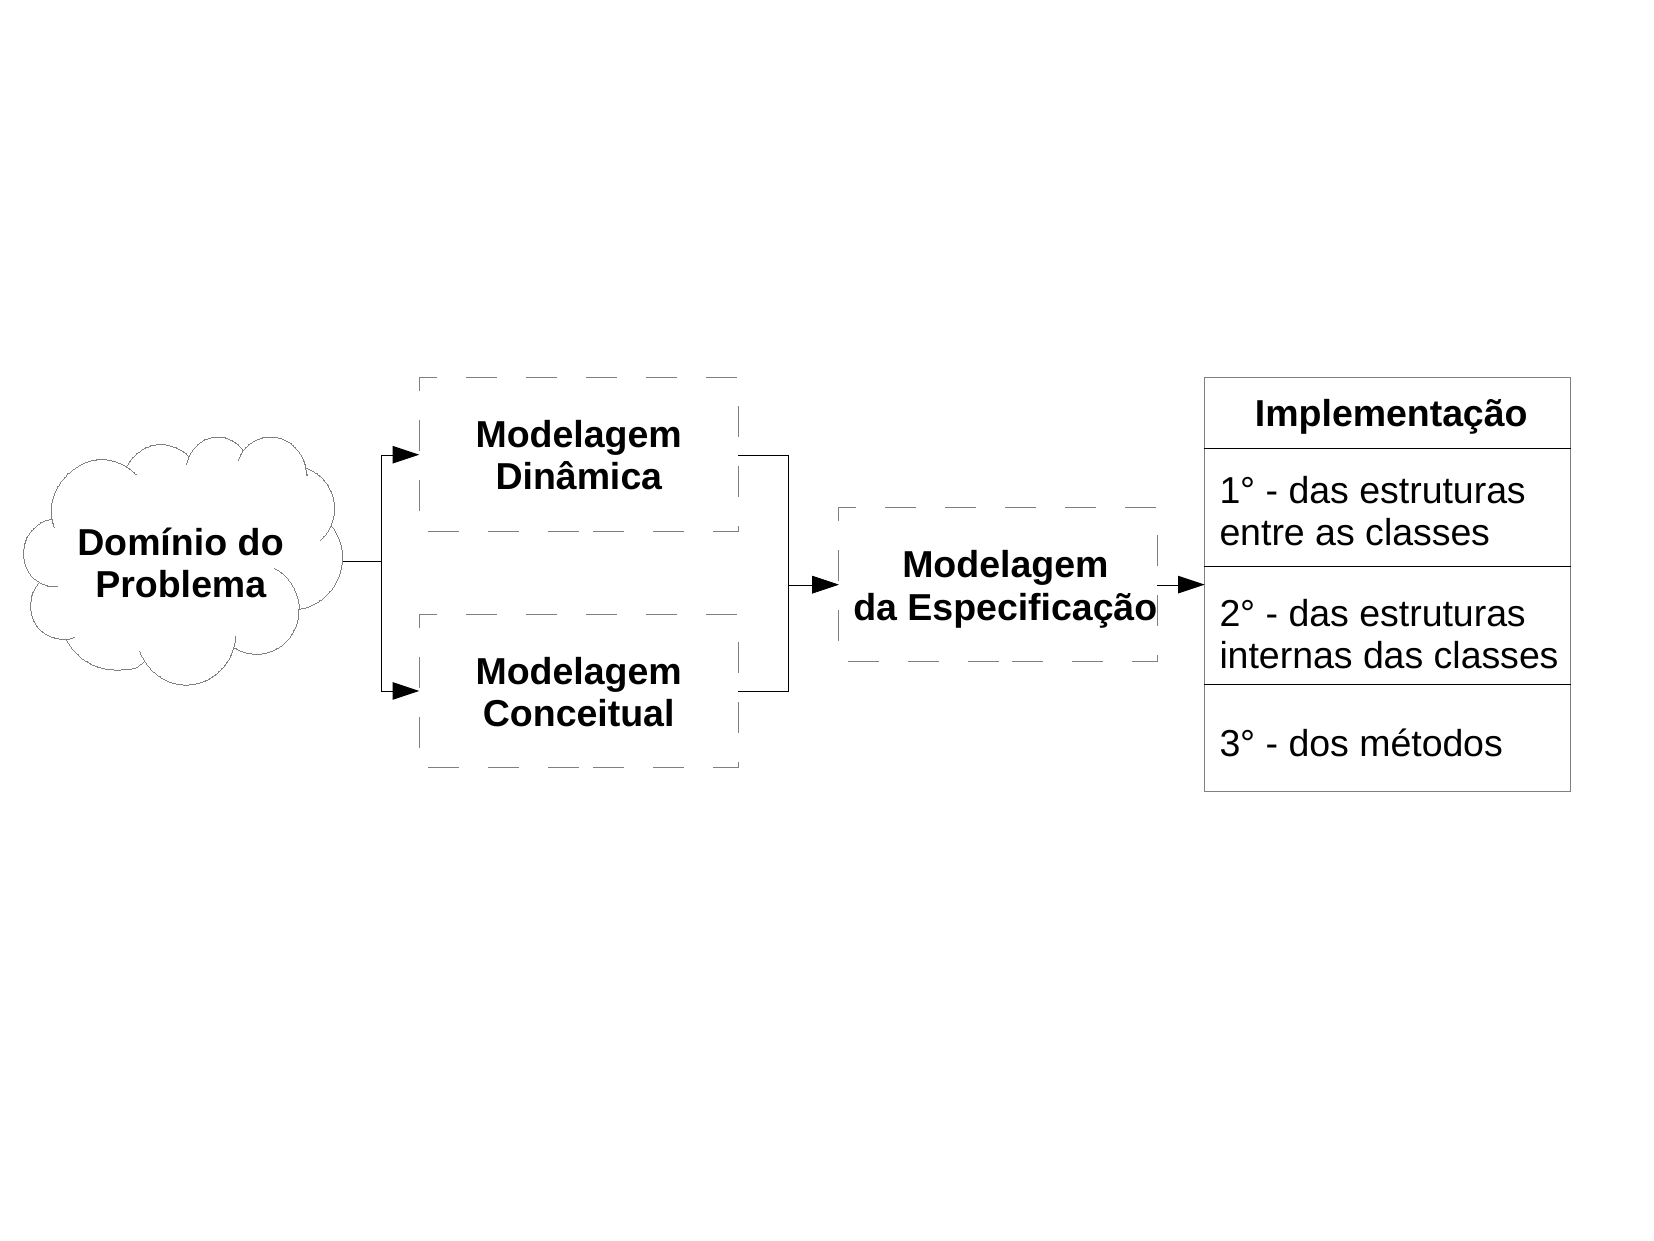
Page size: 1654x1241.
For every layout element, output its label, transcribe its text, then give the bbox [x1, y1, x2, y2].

text_box 1° - das estruturas entre as classes [1204, 461, 1571, 567]
text_box Modelagem da Especificação [838, 536, 1173, 638]
text_box Domínio do Problema [62, 513, 299, 616]
text_box Modelagem Conceitual [460, 642, 697, 745]
text_box 2° - das estruturas internas das classes [1204, 584, 1595, 690]
text_box Implementação [1240, 384, 1543, 443]
text_box Modelagem Dinâmica [460, 406, 697, 508]
text_box 3° - dos métodos [1204, 714, 1595, 820]
